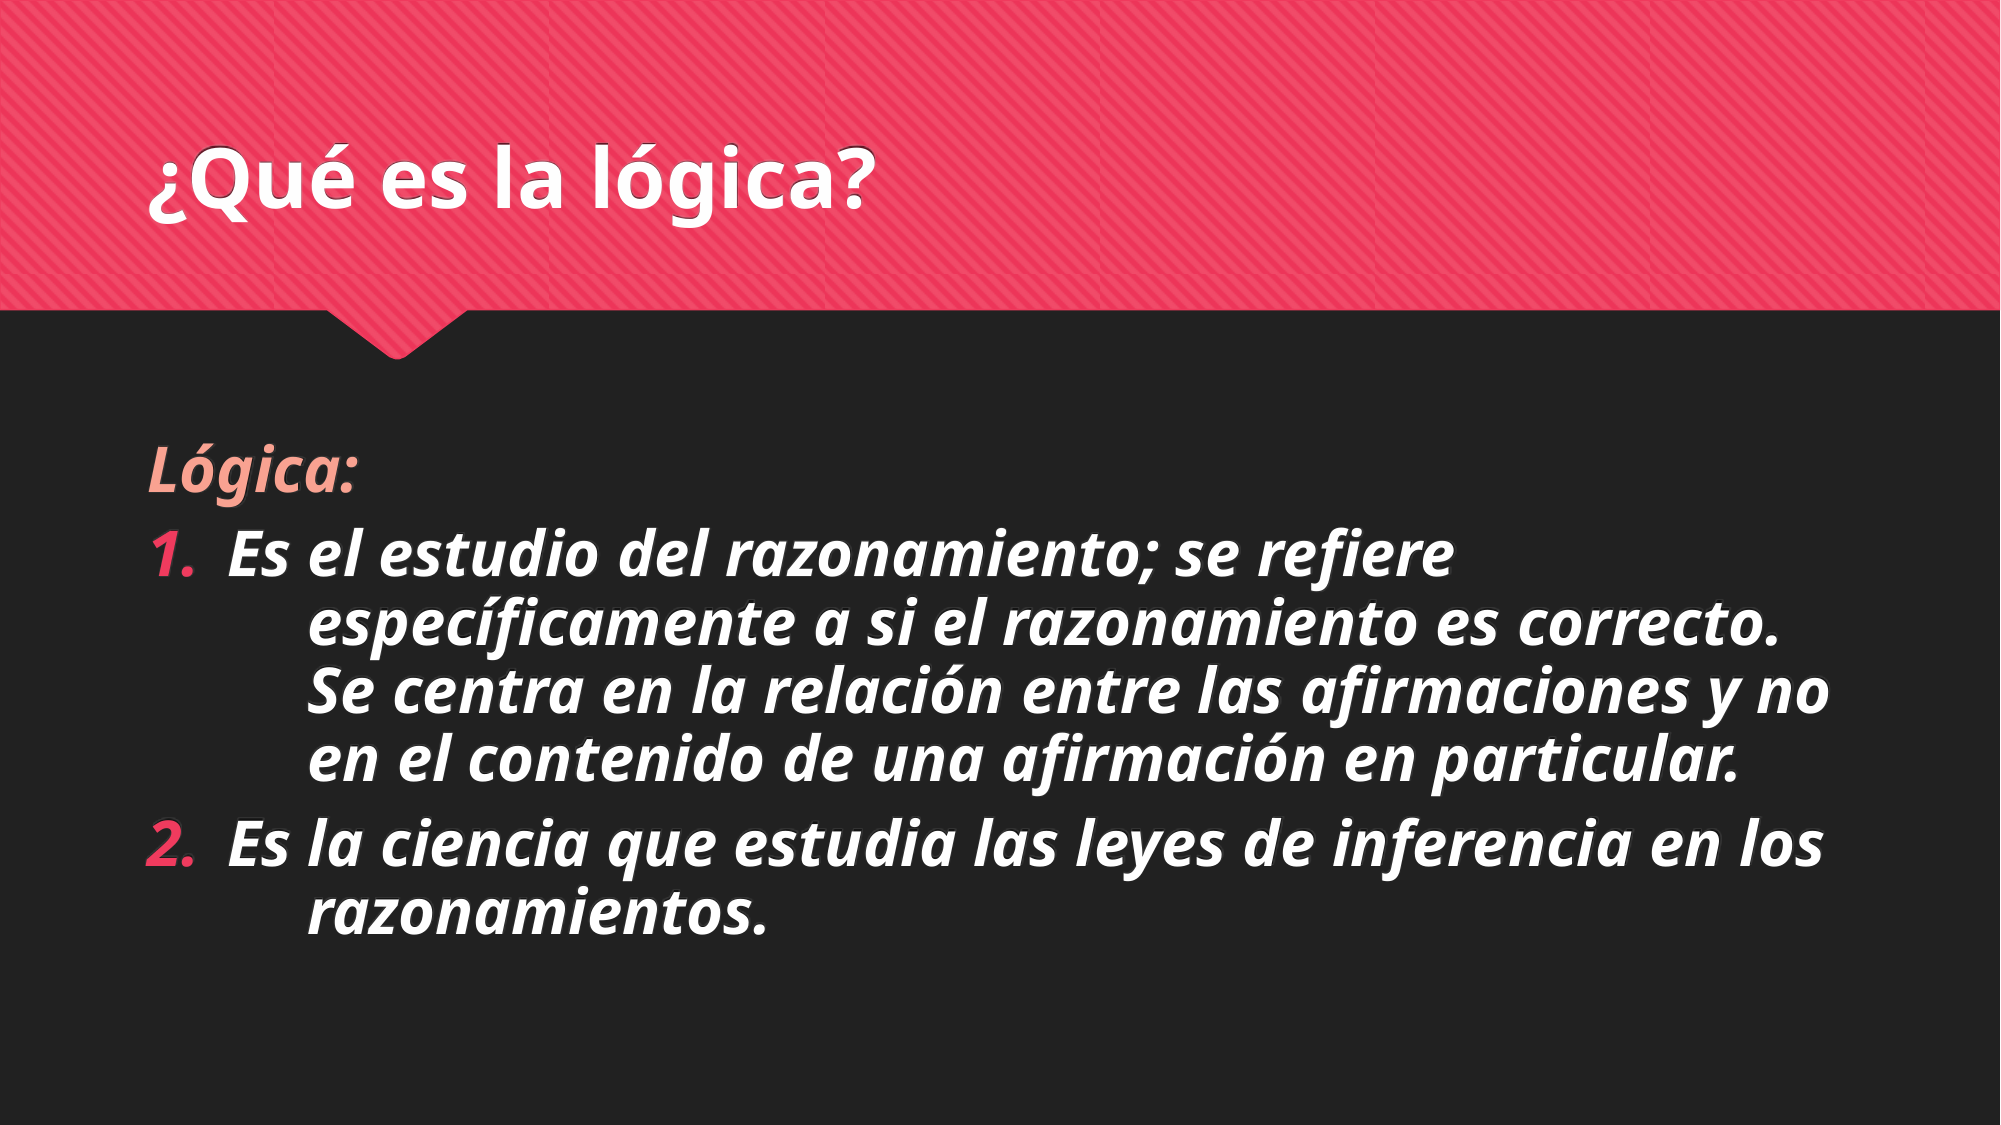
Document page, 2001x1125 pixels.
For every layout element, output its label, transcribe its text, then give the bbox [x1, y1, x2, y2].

title ¿Qué es la lógica? [132, 73, 1868, 233]
list Lógica: Es el estudio del razonamiento; se refiere específicamente a si el razonamiento es correcto. Se centra en la relación entre las afirmaciones y no en el contenido de una afirmación en particular. Es la ciencia que estudia las leyes de inferencia en los razonamientos. [132, 430, 1864, 1027]
